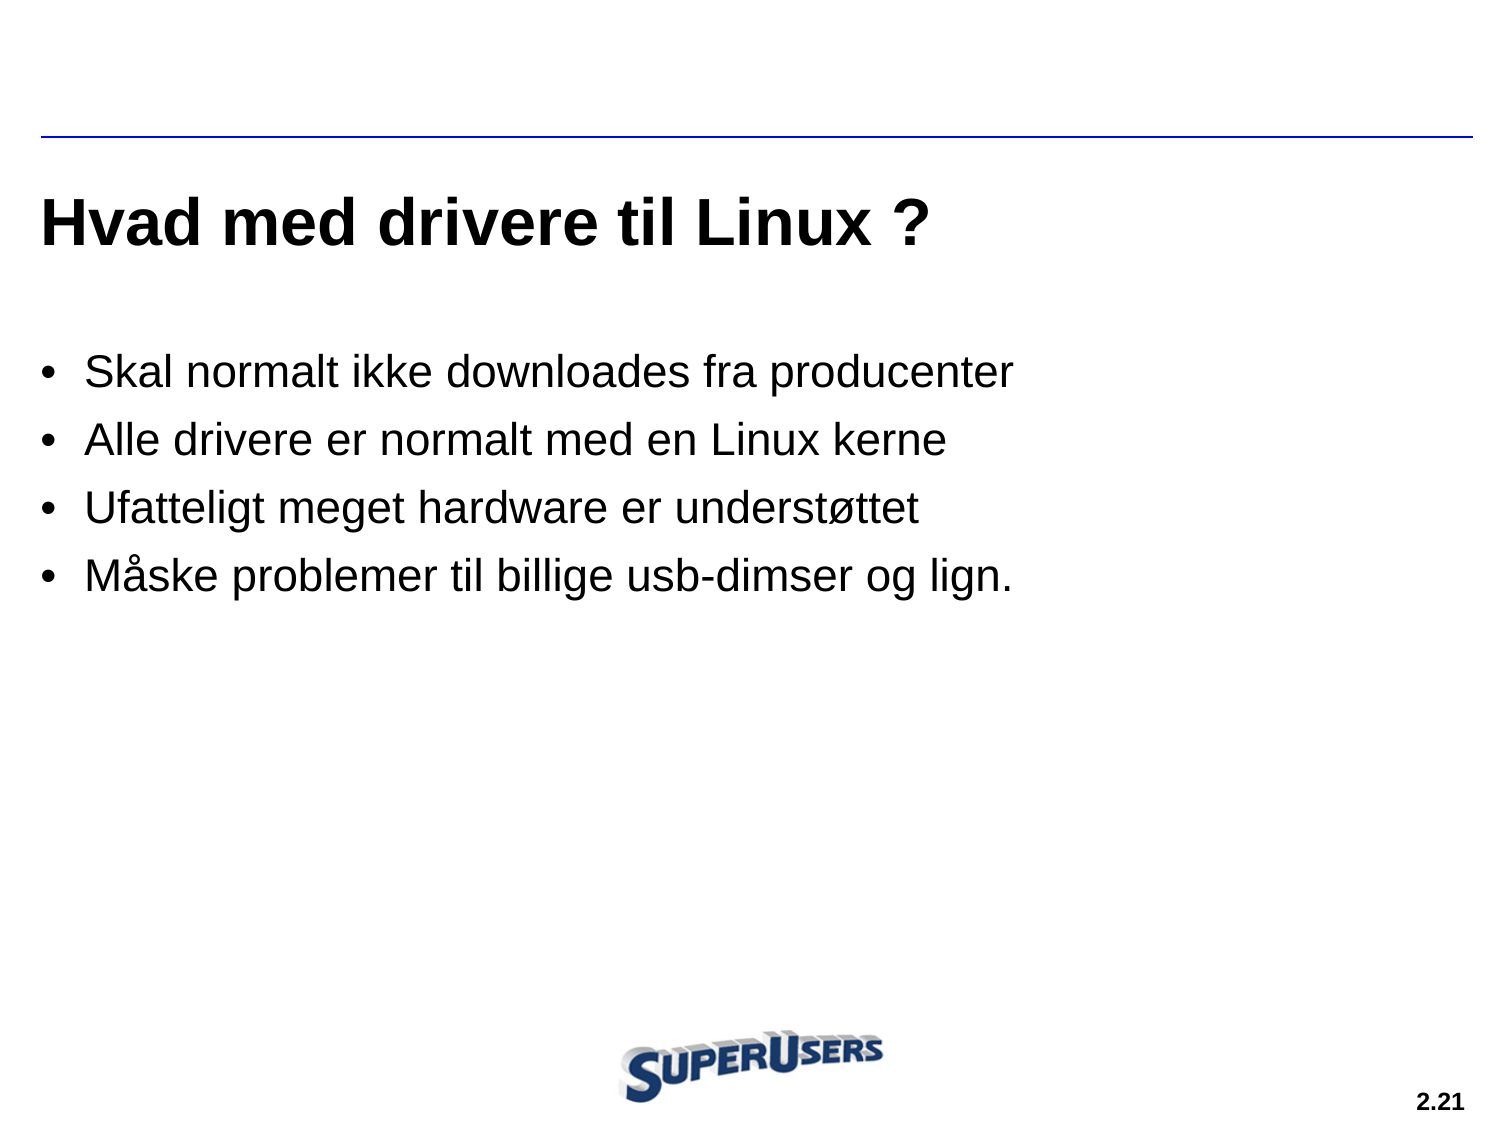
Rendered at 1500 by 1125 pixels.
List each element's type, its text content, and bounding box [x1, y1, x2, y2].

list Hvad med drivere til Linux ? Skal normalt ikke downloades fra producenter Alle drivere er normalt med en Linux kerne Ufatteligt meget hardware er understøttet Måske problemer til billige usb-dimser og lign. [26, 180, 1474, 972]
picture [592, 1015, 908, 1123]
